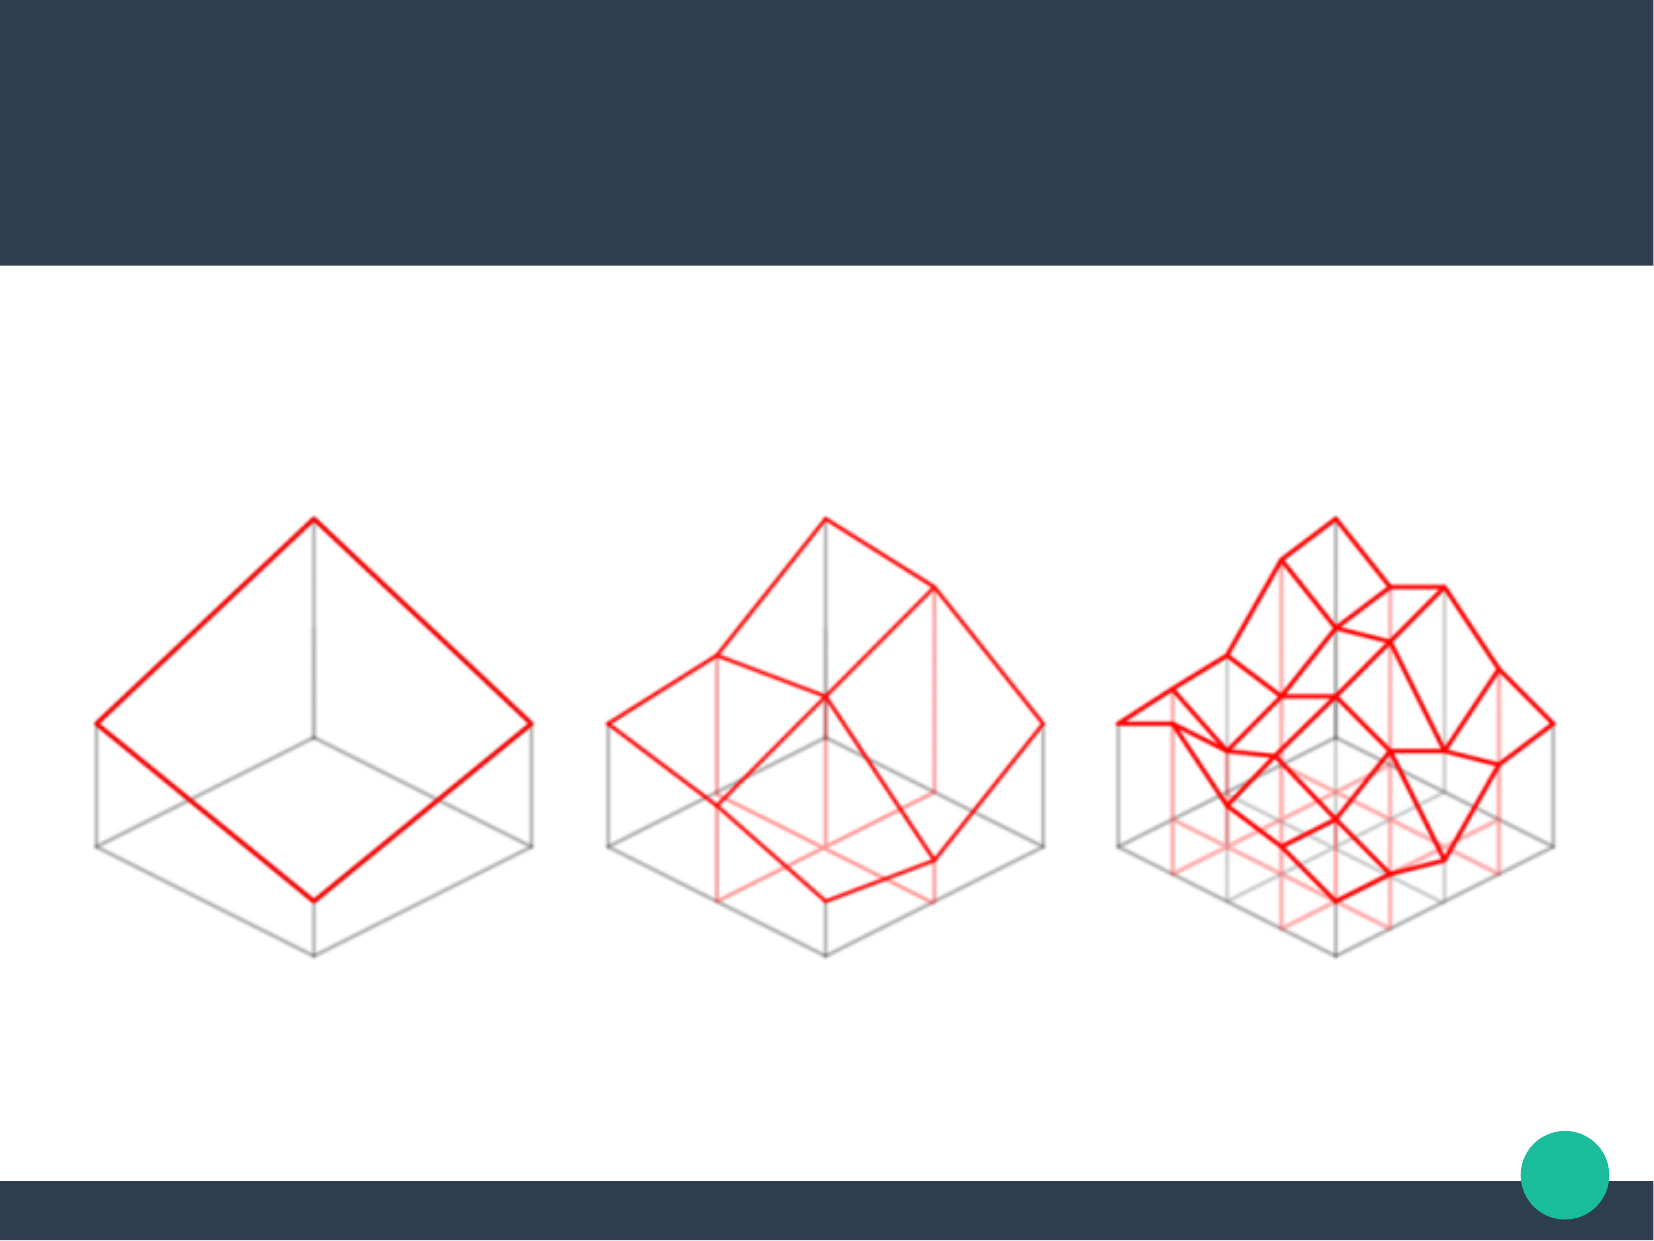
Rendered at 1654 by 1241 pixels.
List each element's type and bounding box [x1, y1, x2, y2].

picture [59, 481, 1595, 995]
